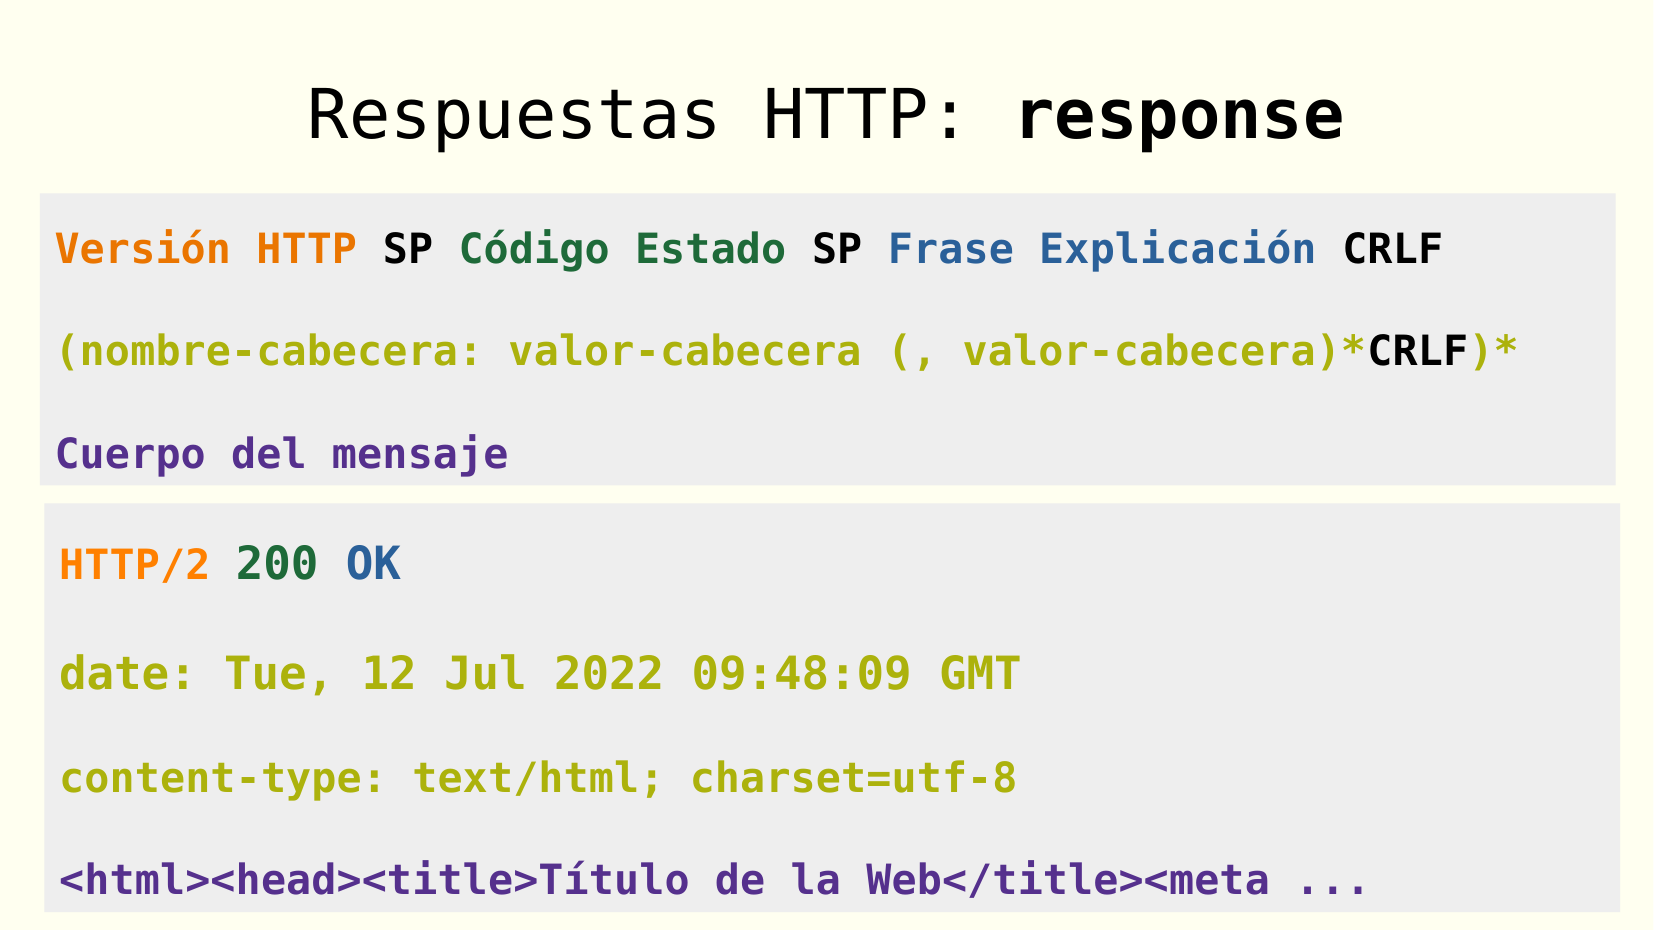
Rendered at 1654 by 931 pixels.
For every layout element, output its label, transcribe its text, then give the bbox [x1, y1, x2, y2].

text_box HTTP/2 200 OK date: Tue, 12 Jul 2022 09:48:09 GMT content-type: text/html; charset=utf-8 <html><head><title>Título de la Web</title><meta ... [44, 503, 1621, 913]
text_box Versión HTTP SP Código Estado SP Frase Explicación CRLF (nombre-cabecera: valor-cabecera (, valor-cabecera)*CRLF)* Cuerpo del mensaje [39, 193, 1616, 486]
title Respuestas HTTP: response [82, 34, 1571, 193]
